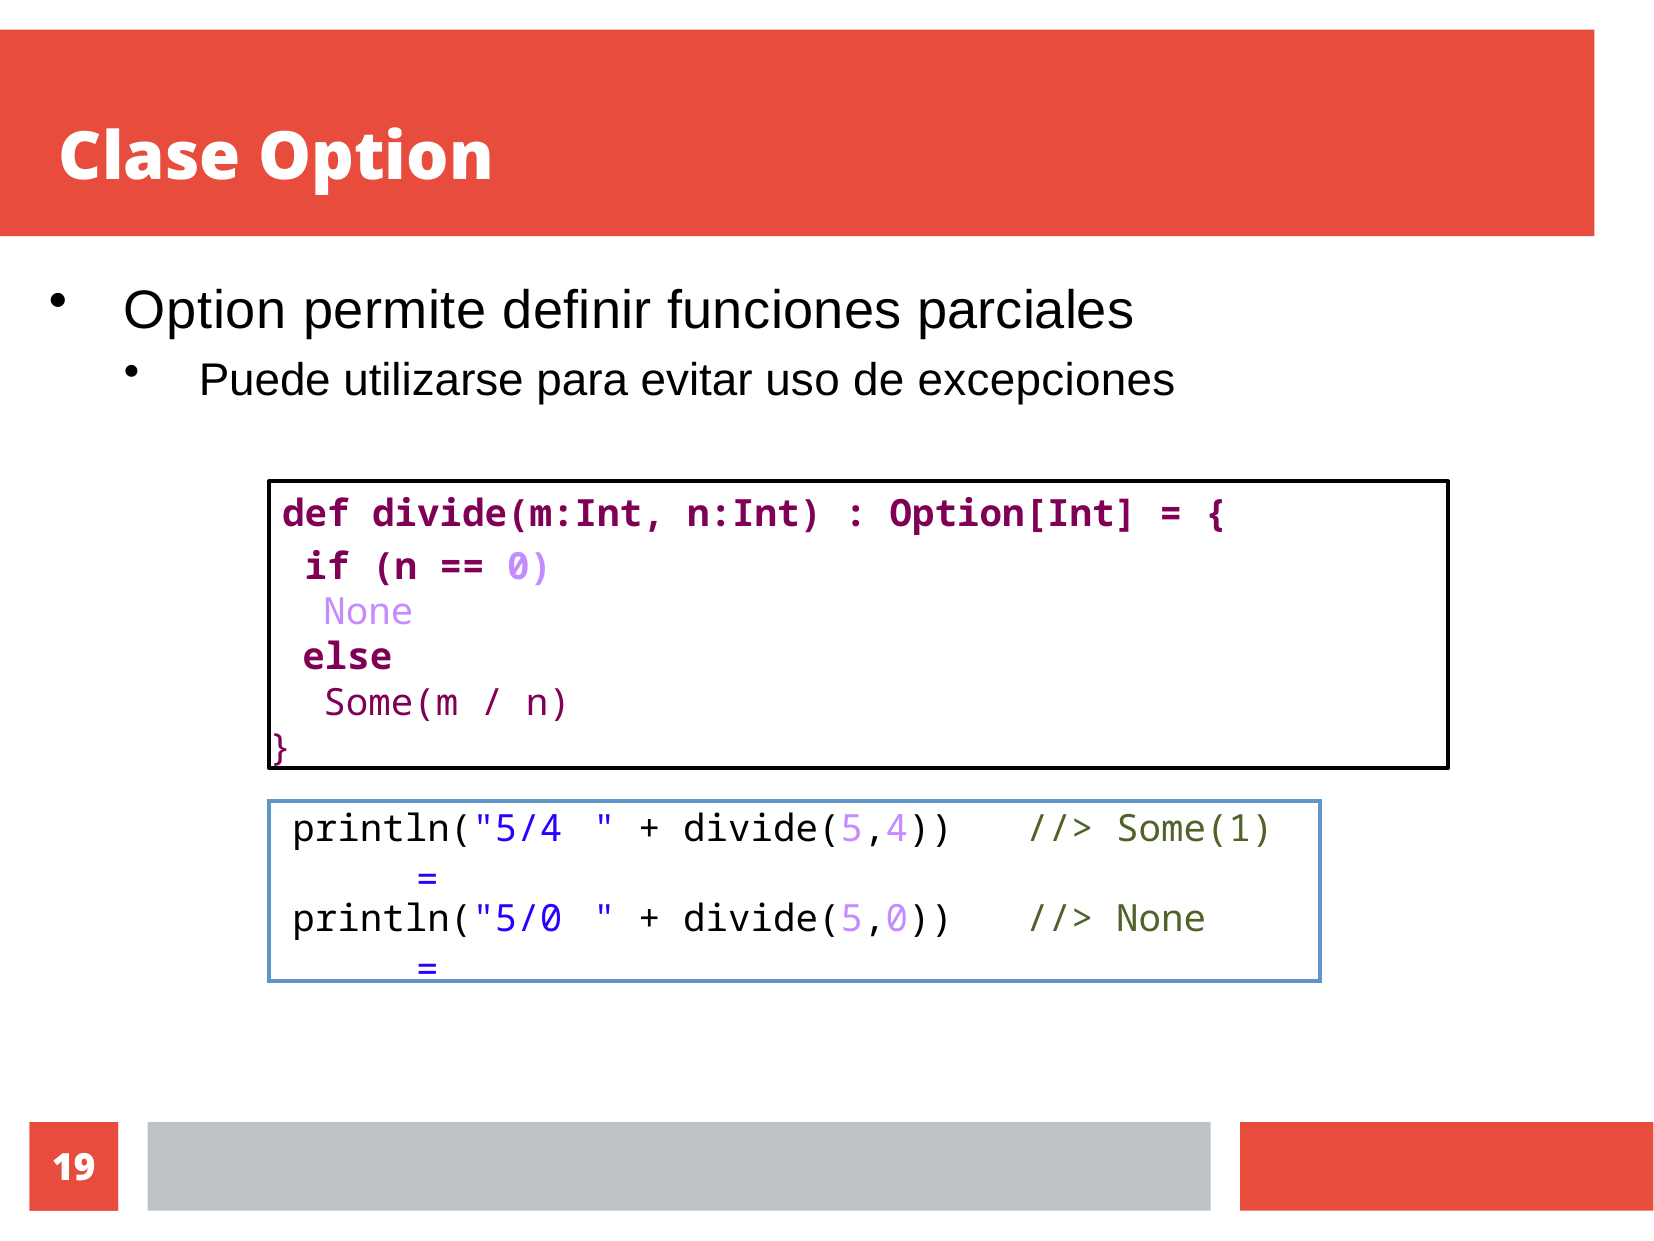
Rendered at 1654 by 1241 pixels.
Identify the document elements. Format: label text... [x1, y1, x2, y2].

table_cell println("5/0 = [271, 891, 583, 979]
table_header " + divide(5,4)) [583, 803, 975, 891]
text_box Option permite definir funciones parciales Puede utilizarse para evitar uso de excepciones [46, 273, 1178, 405]
title Clase Option [59, 66, 1595, 200]
table_header println("5/4 = [271, 803, 583, 891]
table_cell //> None [975, 891, 1318, 979]
table_cell " + divide(5,0)) [583, 891, 975, 979]
text_box def divide(m:Int, n:Int) : Option[Int] = { if (n == 0) None else Some(m / n) } [269, 481, 1448, 769]
table_header //> Some(1) [975, 803, 1318, 891]
